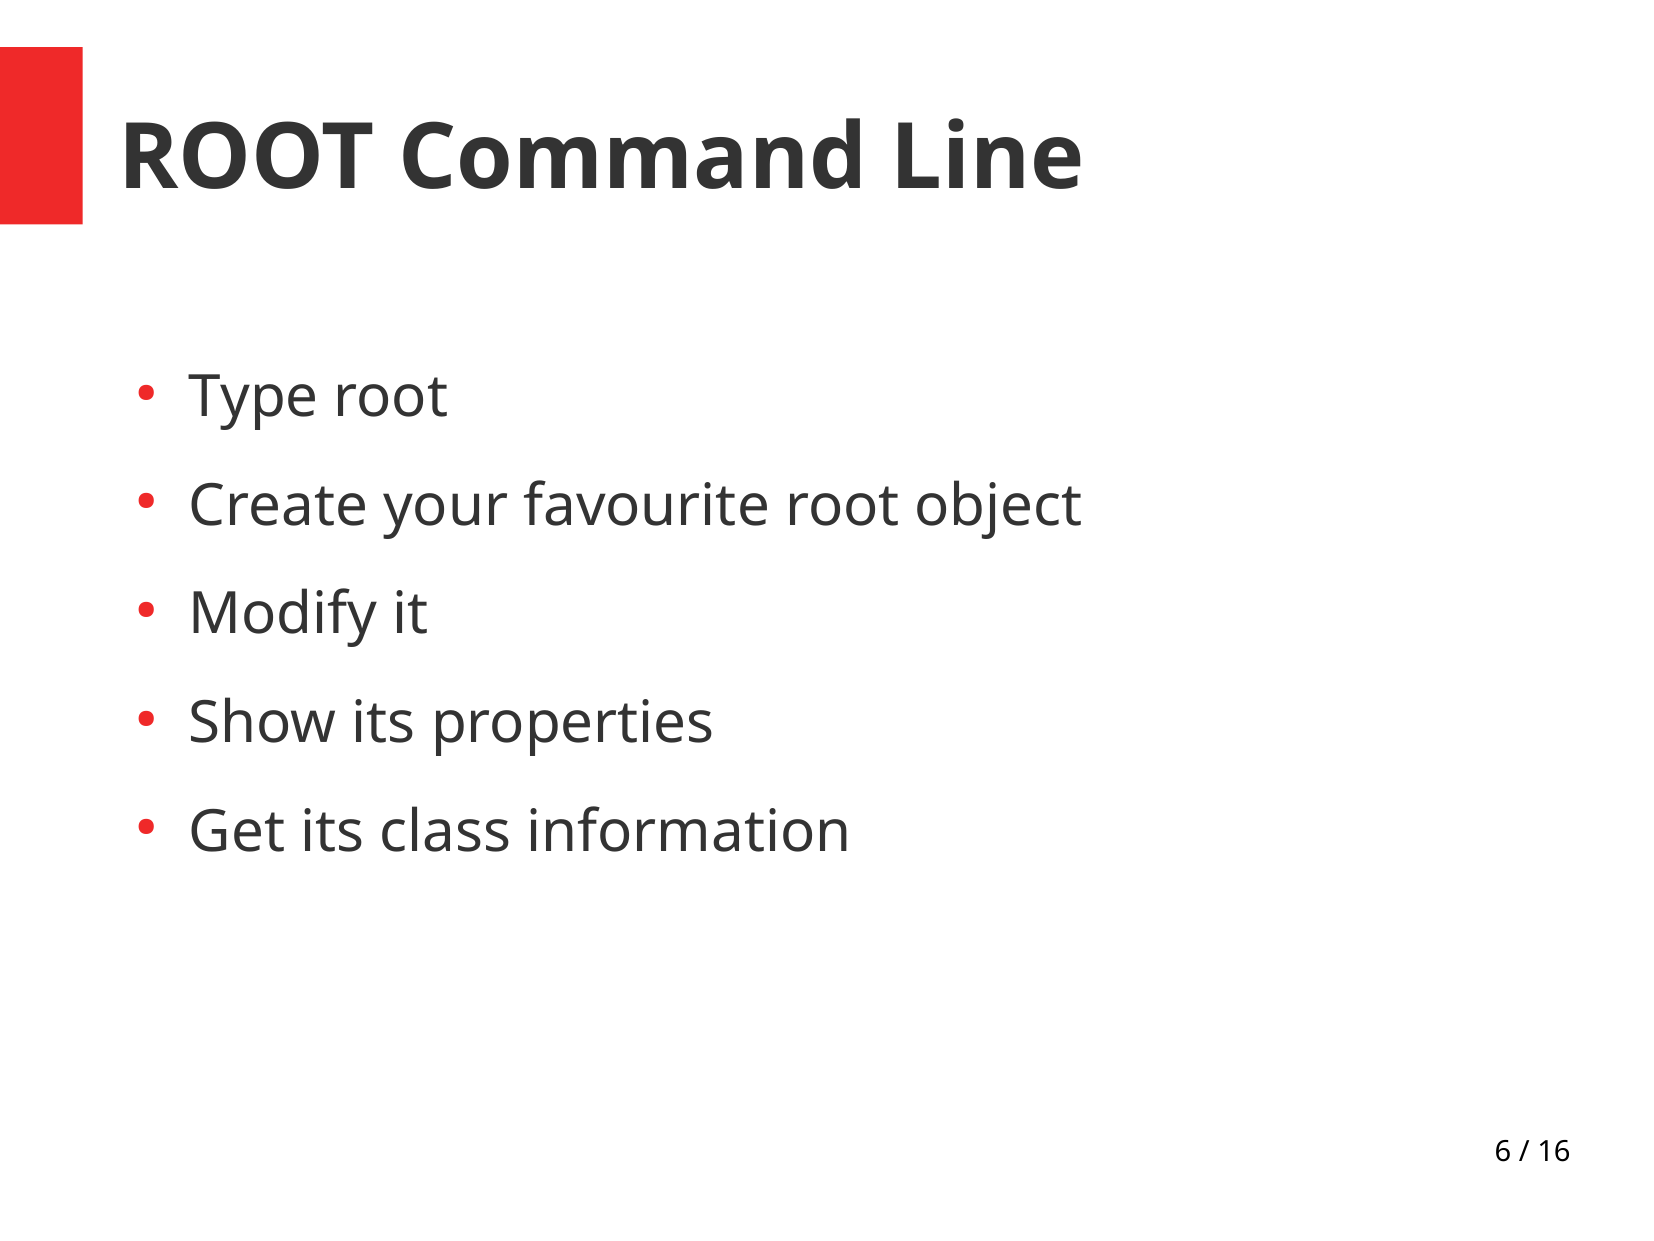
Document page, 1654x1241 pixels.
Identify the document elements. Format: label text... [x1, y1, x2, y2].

title ROOT Command Line [118, 49, 1571, 257]
list Type root Create your favourite root object Modify it Show its properties Get its class information [118, 354, 1536, 1074]
